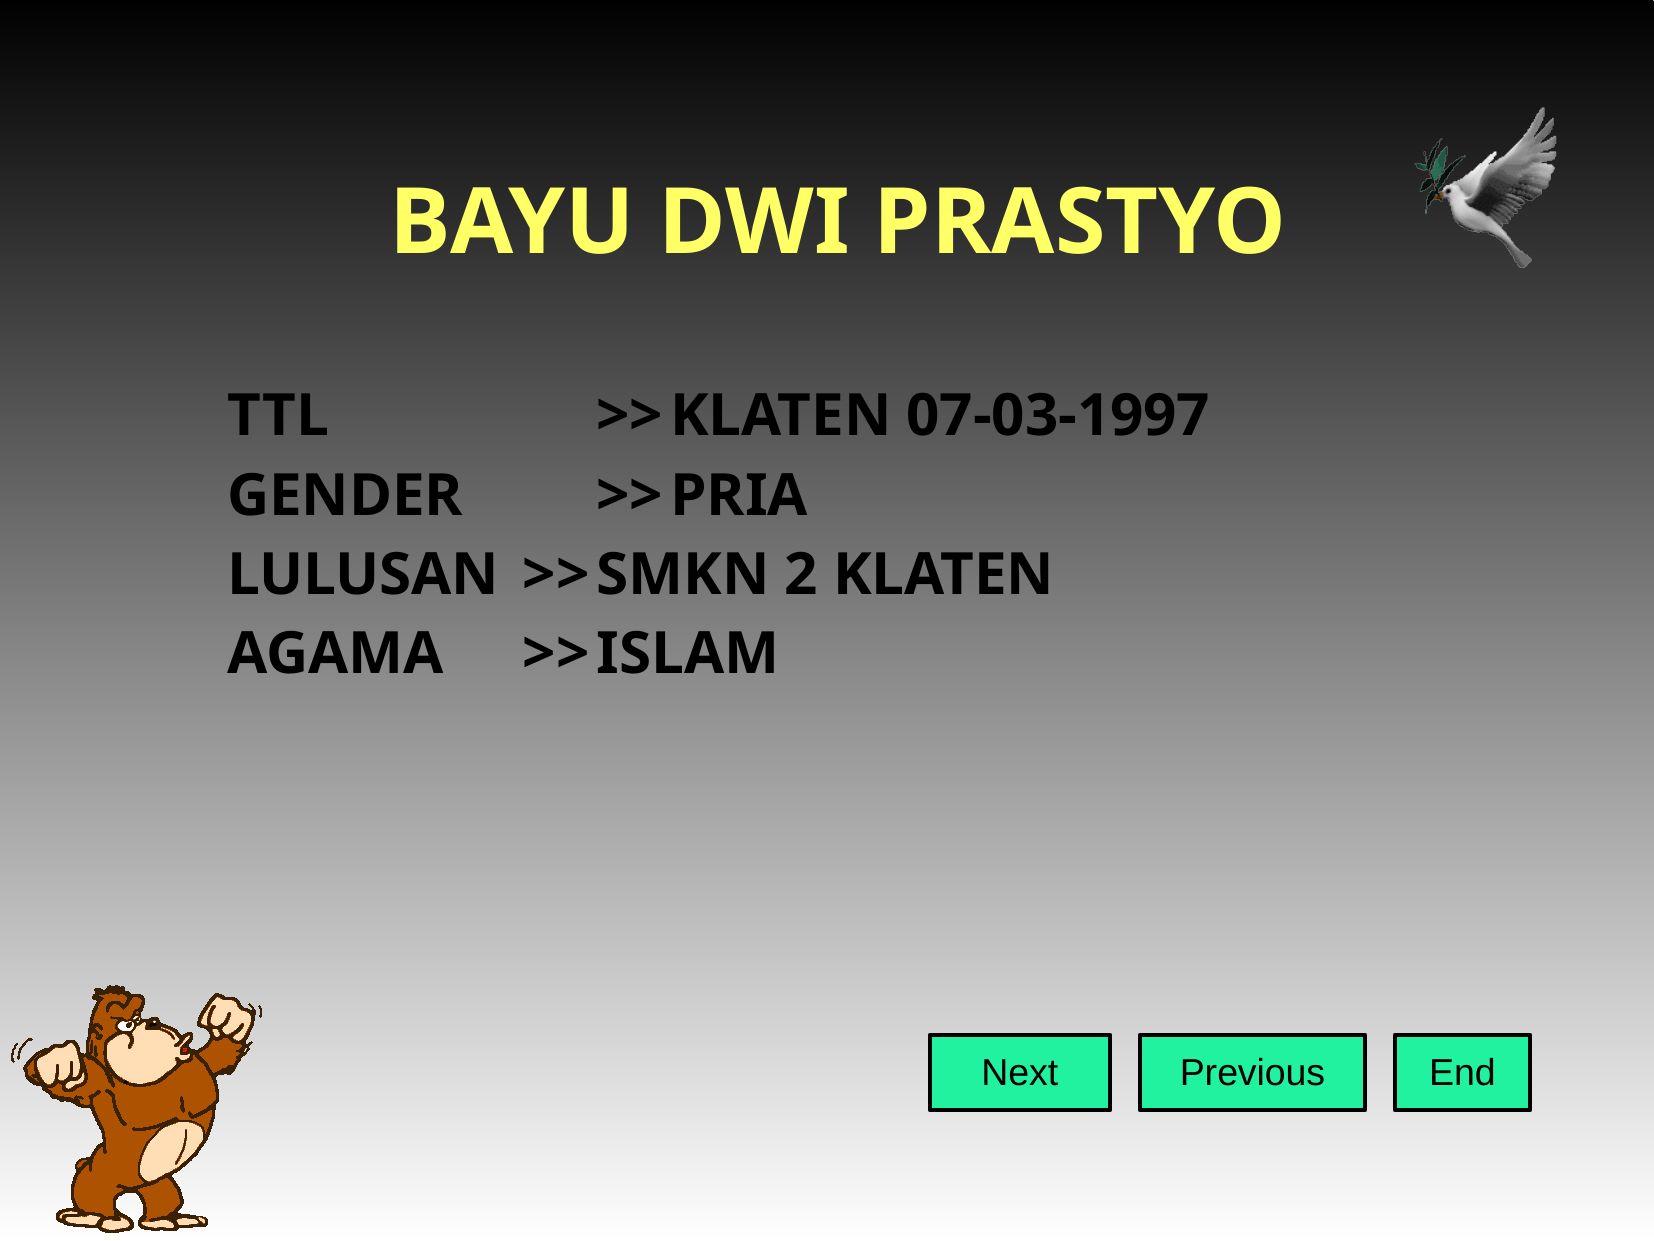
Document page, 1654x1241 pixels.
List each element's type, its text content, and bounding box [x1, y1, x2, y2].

text_box Previous [1140, 1035, 1366, 1111]
text_box [82, 259, 1607, 898]
text_box BAYU DWI PRASTYO [177, 96, 1501, 341]
text_box TTL >> KLATEN 07-03-1997 GENDER >> PRIA LULUSAN >> SMKN 2 KLATEN AGAMA >> ISLAM [212, 366, 1465, 875]
text_box Next [930, 1035, 1111, 1111]
text_box End [1395, 1035, 1531, 1111]
picture [7, 968, 267, 1239]
picture [1393, 100, 1595, 335]
